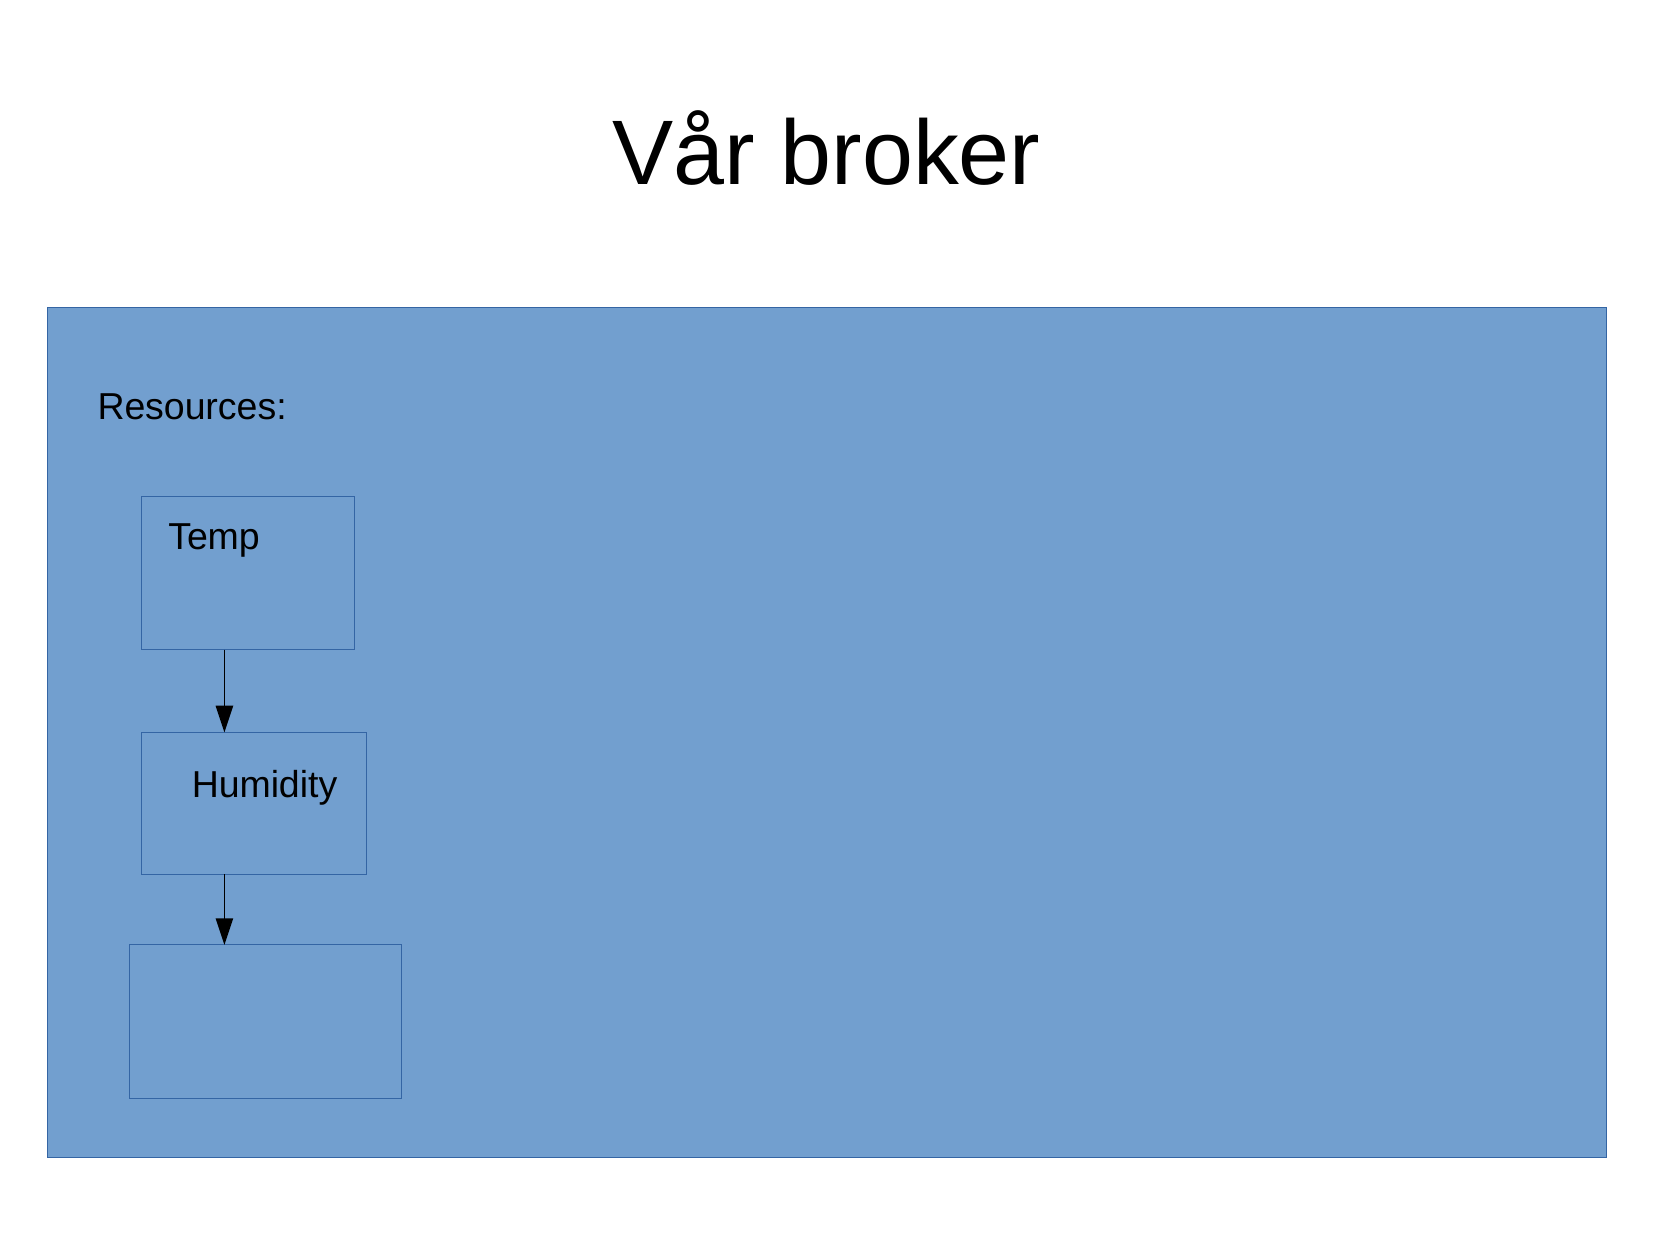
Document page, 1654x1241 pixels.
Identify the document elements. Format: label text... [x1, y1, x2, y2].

text_box Resources: [82, 377, 414, 435]
title Vår broker [82, 49, 1571, 257]
text_box Humidity [177, 755, 353, 813]
text_box [47, 307, 1607, 1158]
text_box Temp [153, 507, 275, 565]
